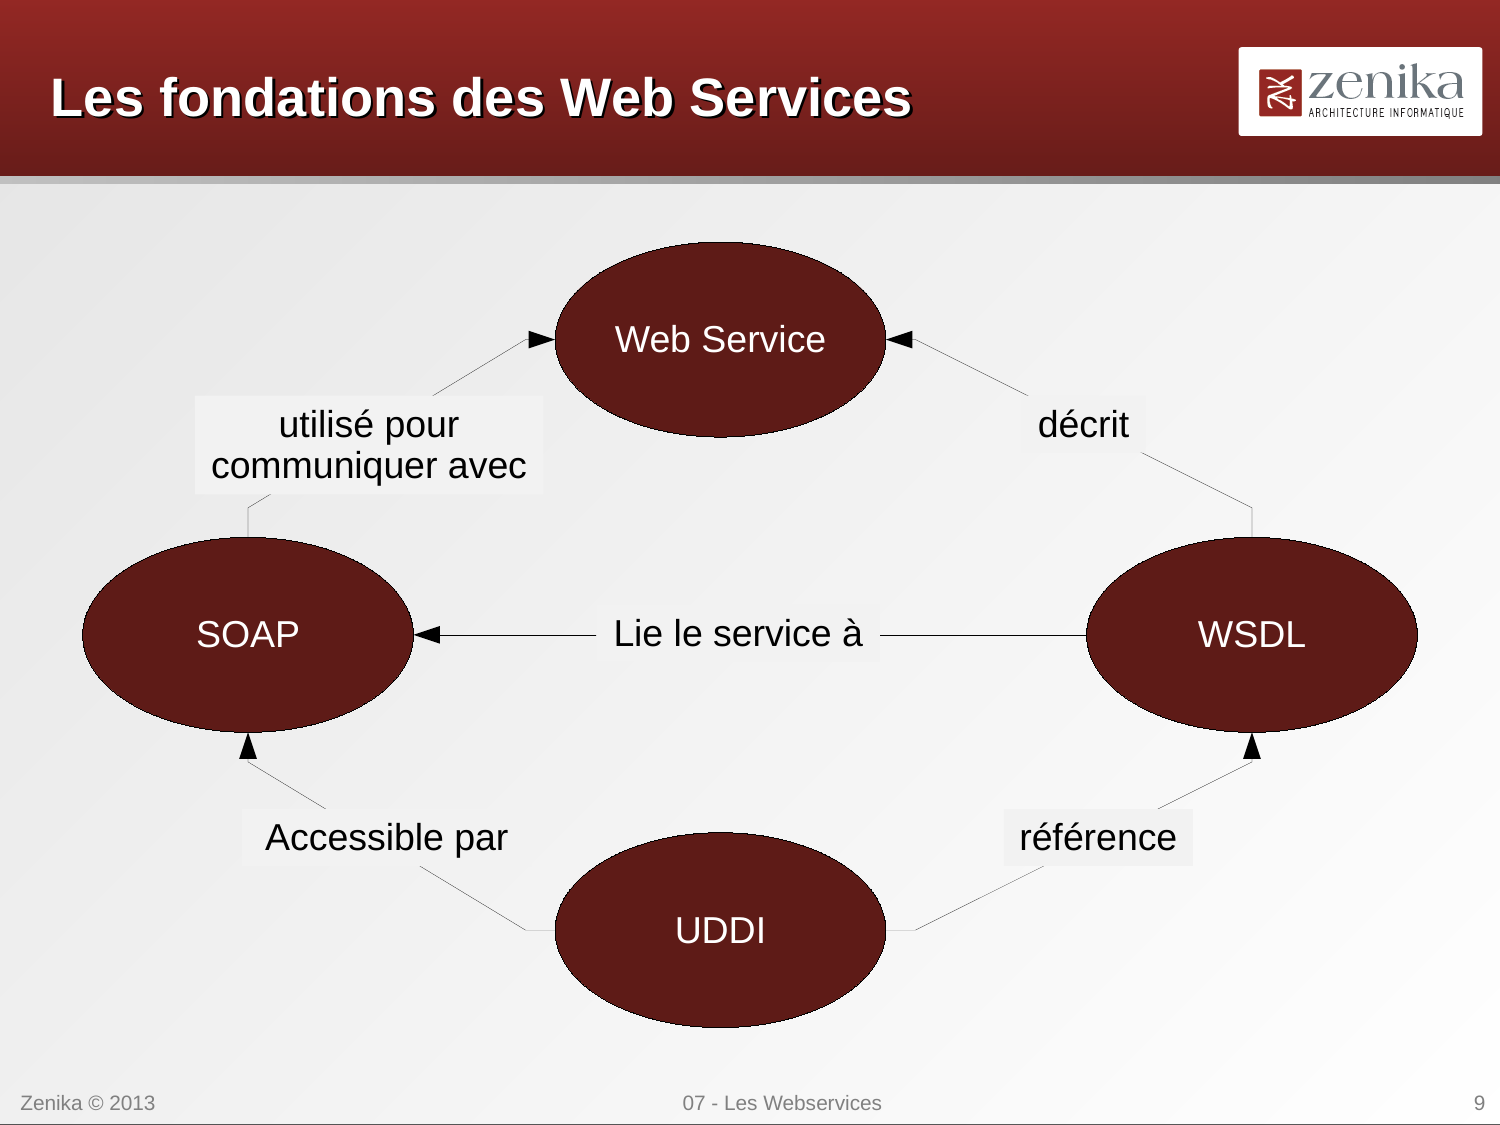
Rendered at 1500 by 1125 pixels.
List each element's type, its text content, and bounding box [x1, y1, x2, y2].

picture [1257, 58, 1464, 125]
text_box décrit [1021, 395, 1146, 453]
text_box Accessible par [242, 809, 532, 867]
text_box utilisé pour communiquer avec [194, 395, 544, 495]
text_box UDDI [555, 832, 886, 1028]
text_box référence [1003, 809, 1193, 866]
text_box WSDL [1086, 537, 1418, 733]
text_box Lie le service à [596, 604, 880, 662]
text_box SOAP [82, 537, 414, 733]
title Les fondations des Web Services [50, 22, 1206, 172]
text_box Web Service [555, 242, 886, 438]
